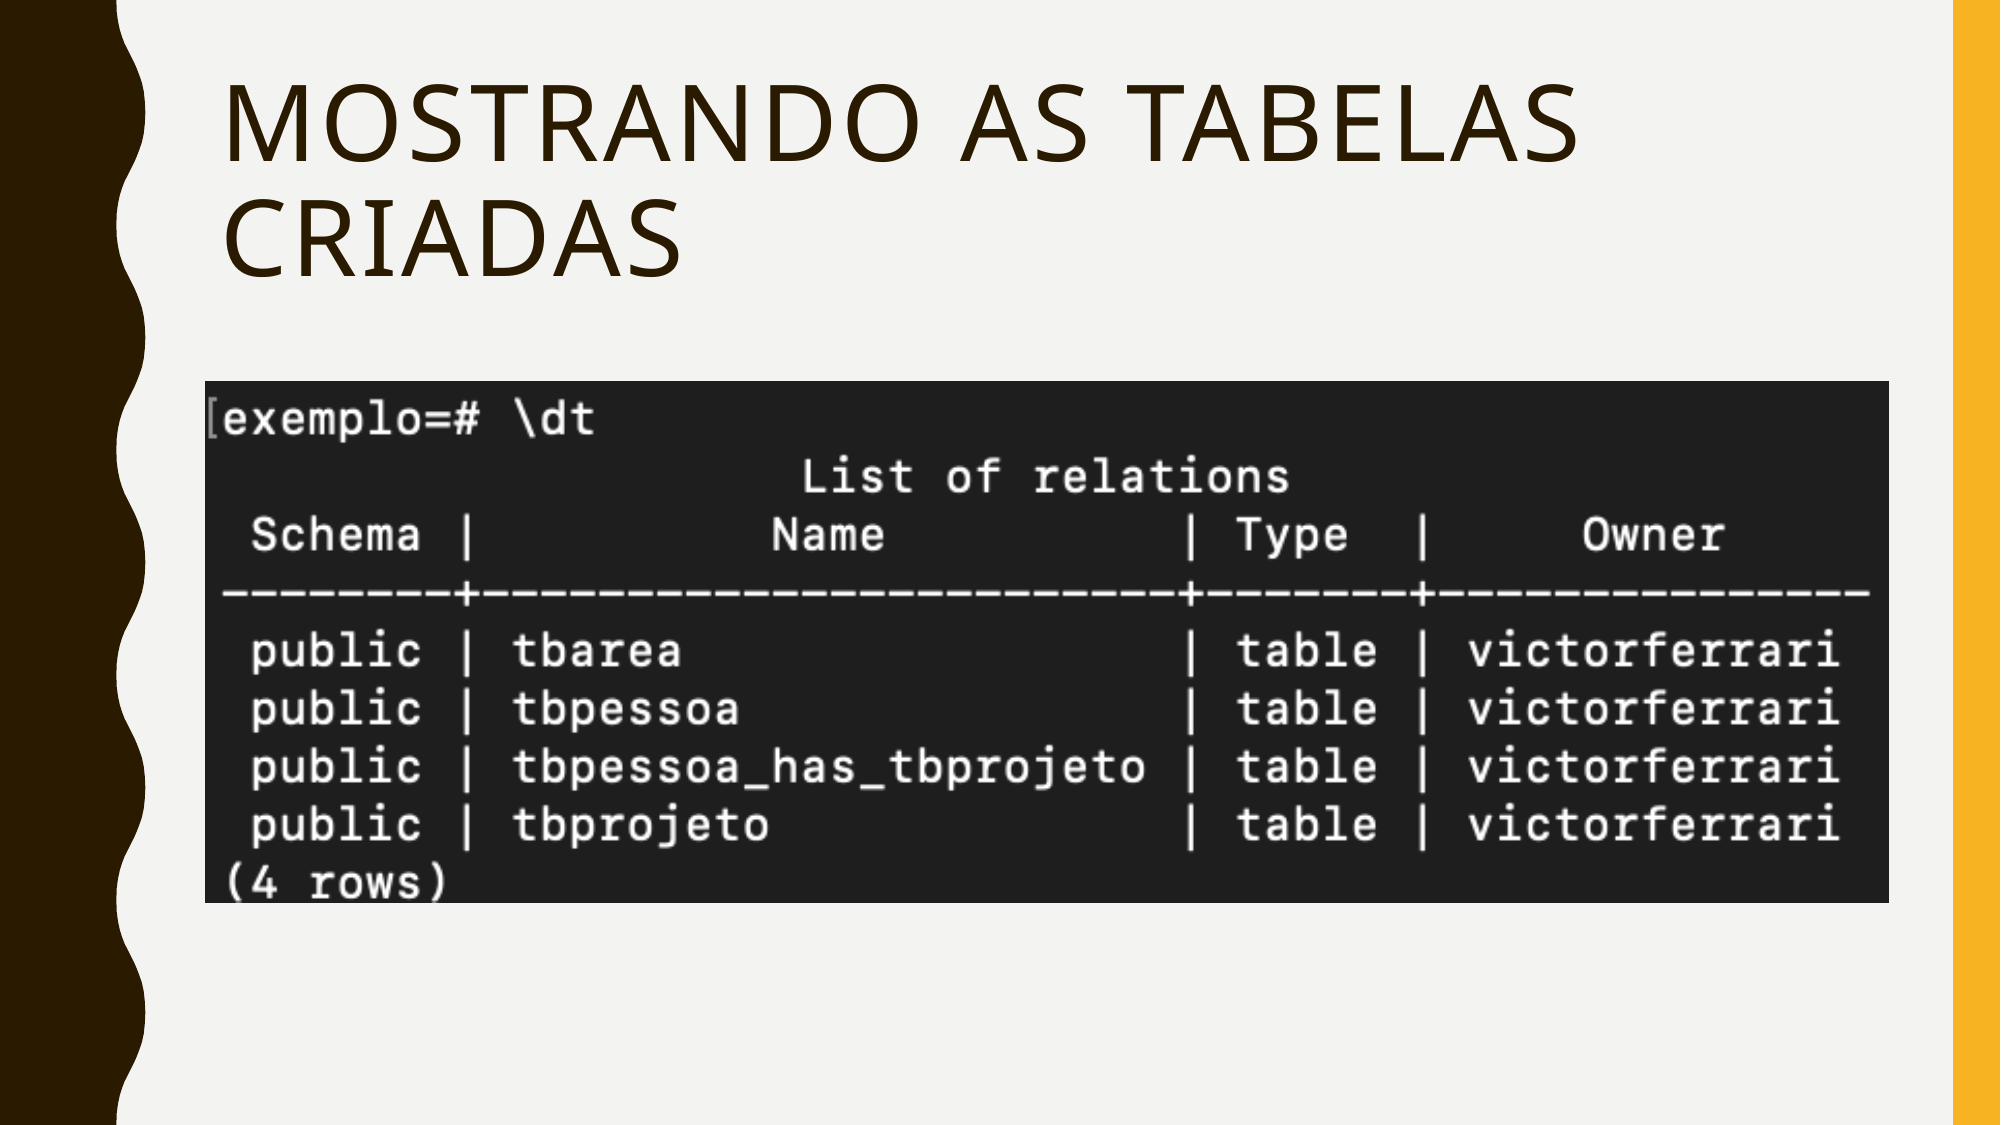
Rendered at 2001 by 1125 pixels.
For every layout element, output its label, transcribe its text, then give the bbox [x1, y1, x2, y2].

title Mostrando as tabelas criadas [205, 62, 1876, 308]
picture [205, 381, 1889, 903]
